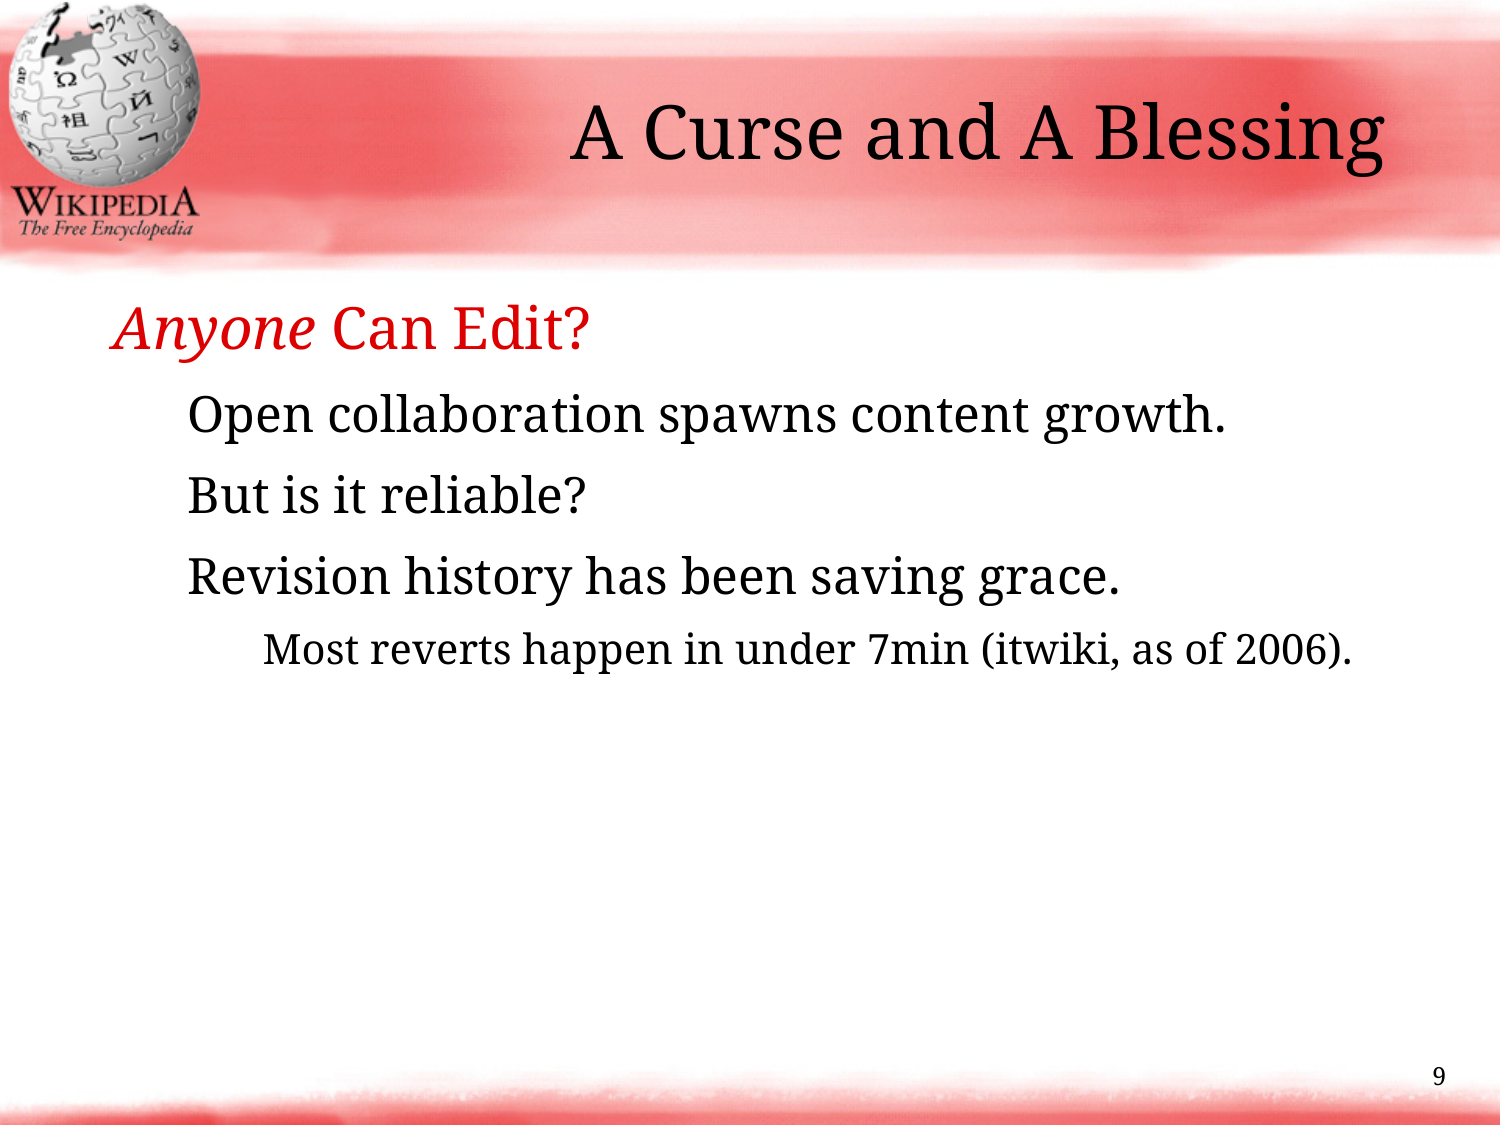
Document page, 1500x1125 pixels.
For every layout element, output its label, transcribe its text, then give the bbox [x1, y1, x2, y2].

list Anyone Can Edit? Open collaboration spawns content growth. But is it reliable? Revision history has been saving grace. Most reverts happen in under 7min (itwiki, as of 2006). [112, 287, 1387, 1035]
title A Curse and A Blessing [112, 44, 1387, 217]
picture [0, 0, 1500, 1125]
